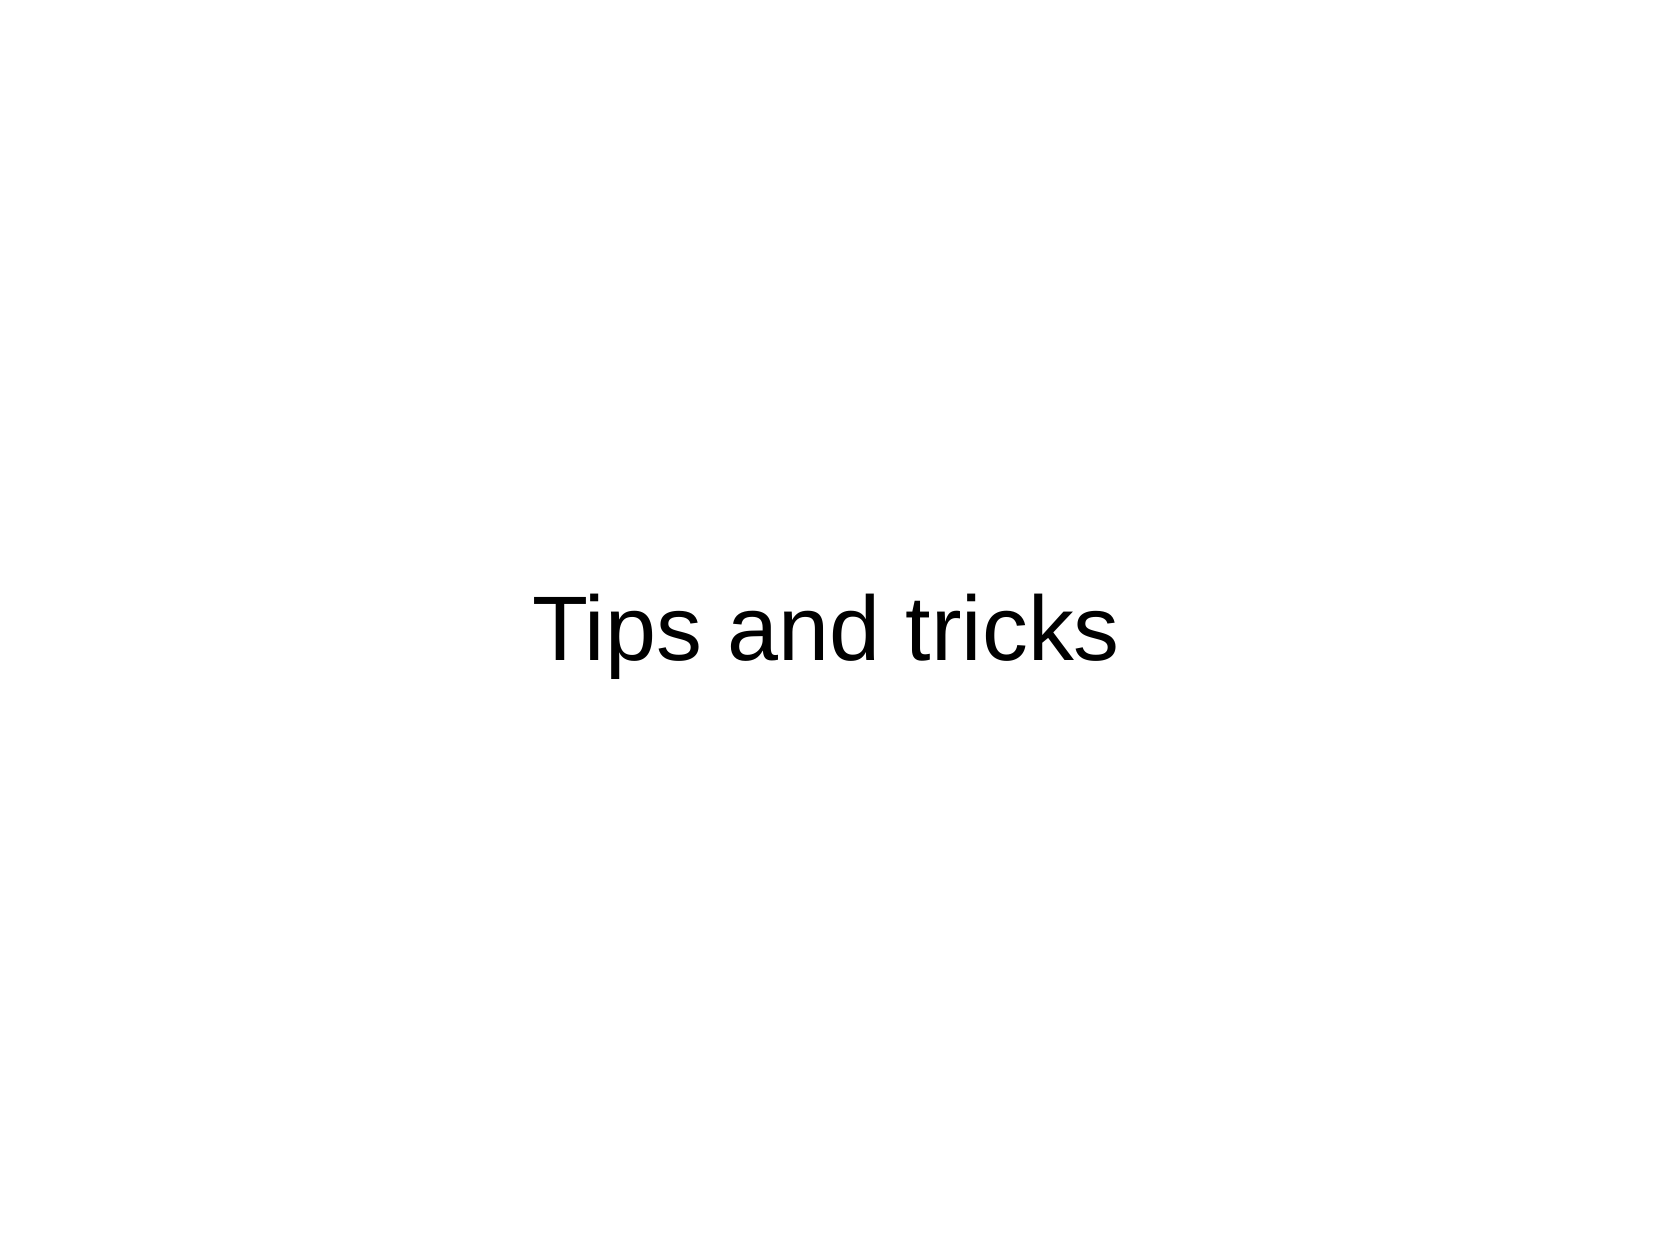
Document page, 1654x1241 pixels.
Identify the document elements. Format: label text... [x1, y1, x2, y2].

title Tips and tricks [82, 525, 1571, 733]
